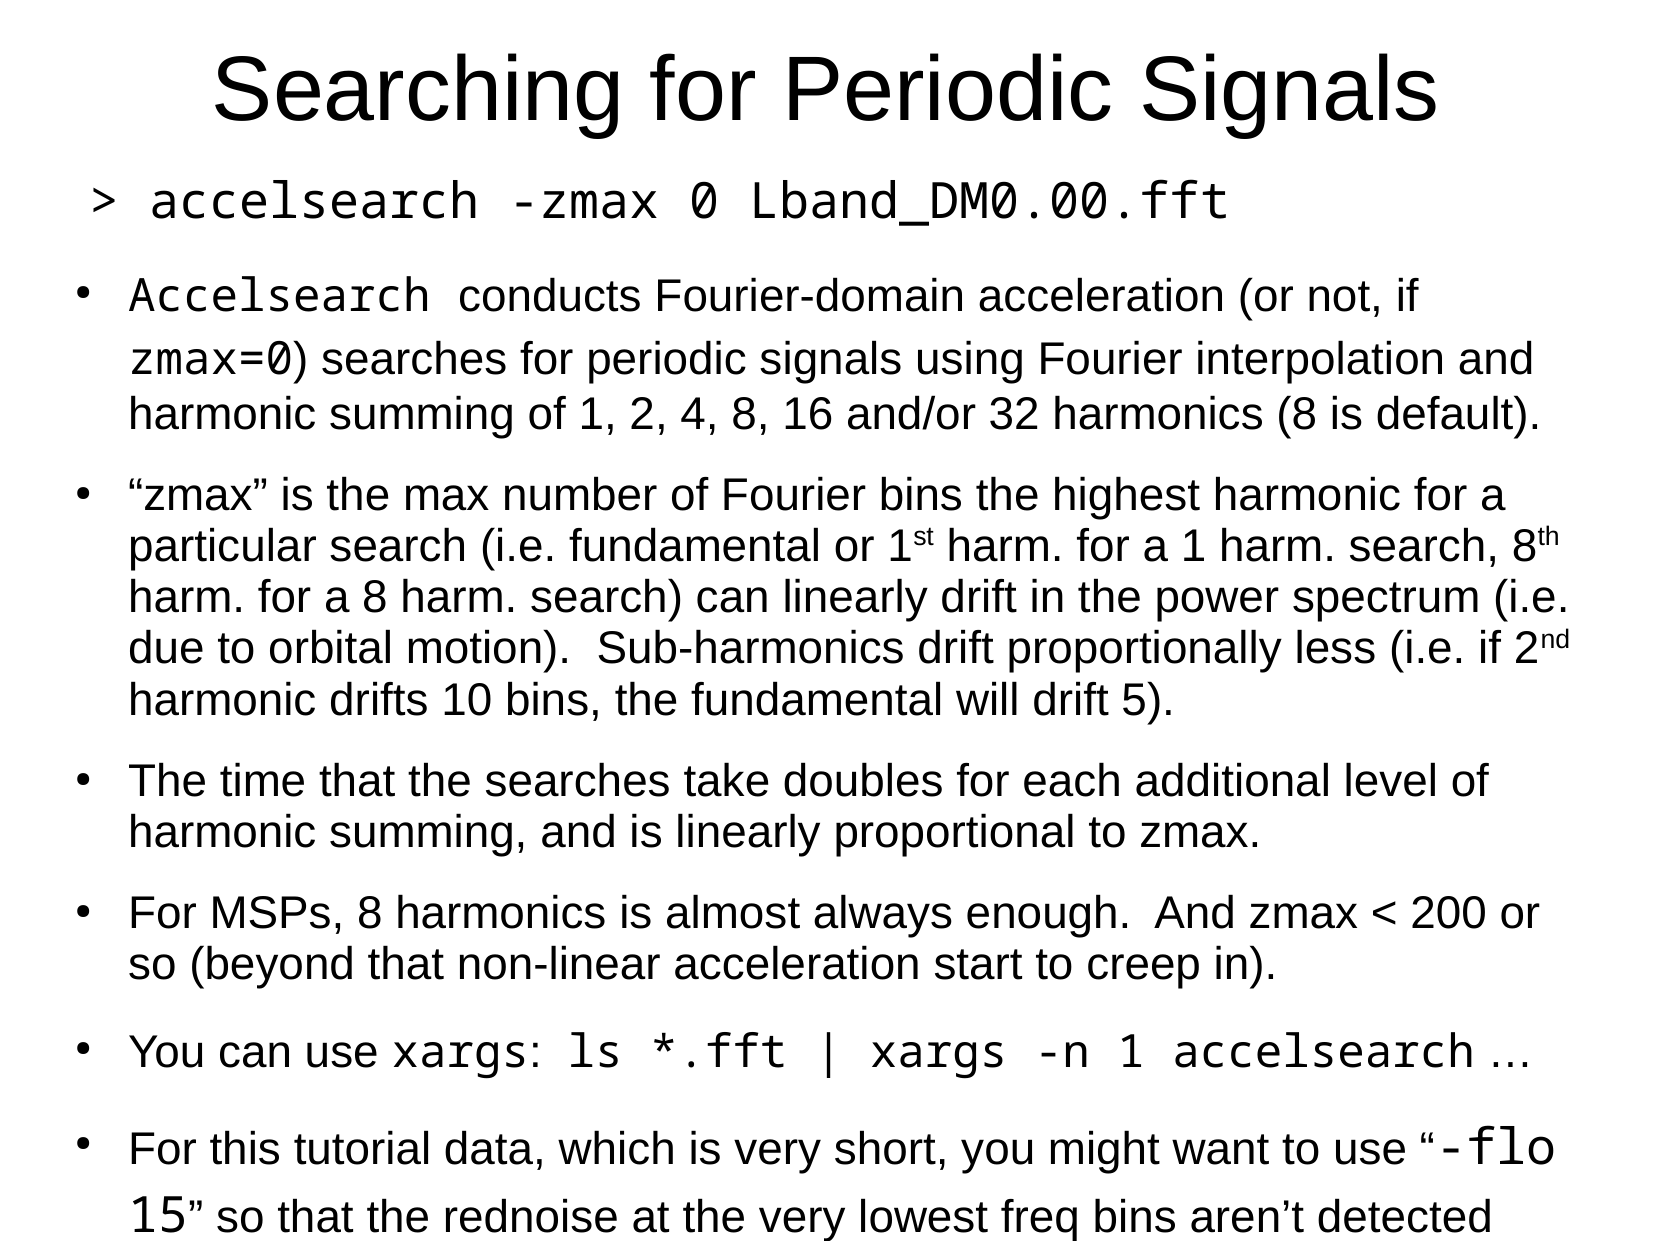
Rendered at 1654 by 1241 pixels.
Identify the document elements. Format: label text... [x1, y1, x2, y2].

title Searching for Periodic Signals [82, 33, 1571, 145]
list > accelsearch -zmax 0 Lband_DM0.00.fft [9, 156, 1617, 253]
list Accelsearch conducts Fourier-domain acceleration (or not, if zmax=0) searches for periodic signals using Fourier interpolation and harmonic summing of 1, 2, 4, 8, 16 and/or 32 harmonics (8 is default). “zmax” is the max number of Fourier bins the highest harmonic for a particular search (i.e. fundamental or 1st harm. for a 1 harm. search, 8th harm. for a 8 harm. search) can linearly drift in the power spectrum (i.e. due to orbital motion). Sub-harmonics drift proportionally less (i.e. if 2nd harmonic drifts 10 bins, the fundamental will drift 5). The time that the searches take doubles for each additional level of harmonic summing, and is linearly proportional to zmax. For MSPs, 8 harmonics is almost always enough. And zmax < 200 or so (beyond that non-linear acceleration start to creep in). You can use xargs: ls *.fft | xargs -n 1 accelsearch … For this tutorial data, which is very short, you might want to use “-flo 15” so that the rednoise at the very lowest freq bins aren’t detected [57, 262, 1578, 1220]
